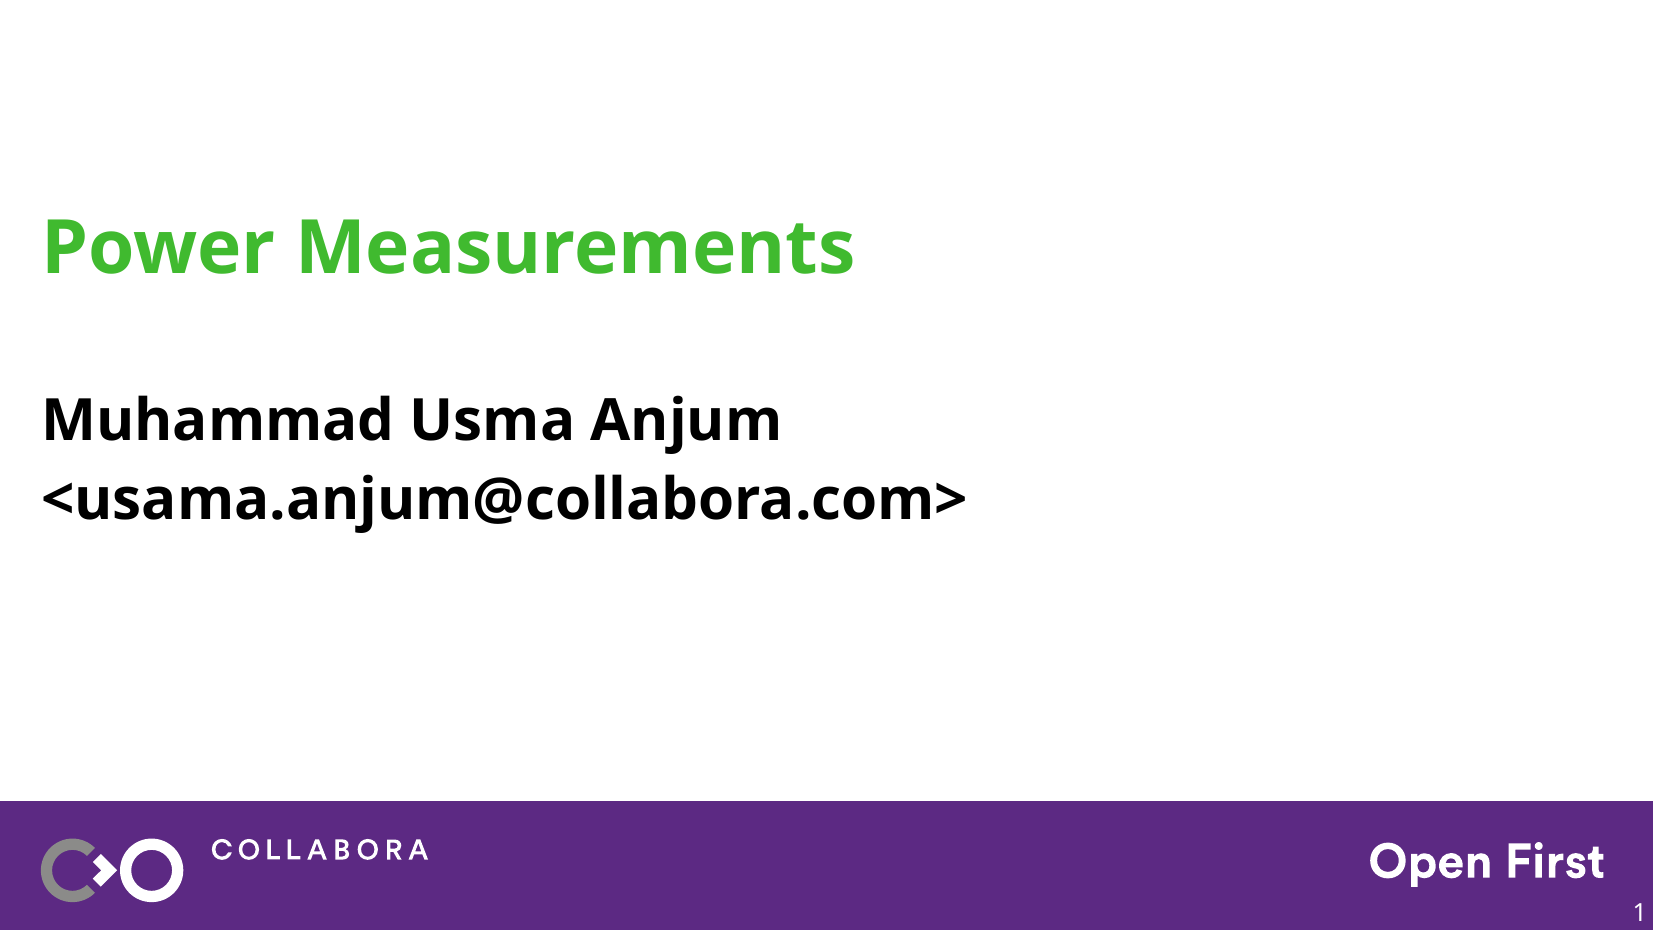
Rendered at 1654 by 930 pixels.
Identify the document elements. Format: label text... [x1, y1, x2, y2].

title Power Measurements [41, 69, 1607, 378]
subtitle Muhammad Usma Anjum <usama.anjum@collabora.com> [41, 378, 1613, 771]
